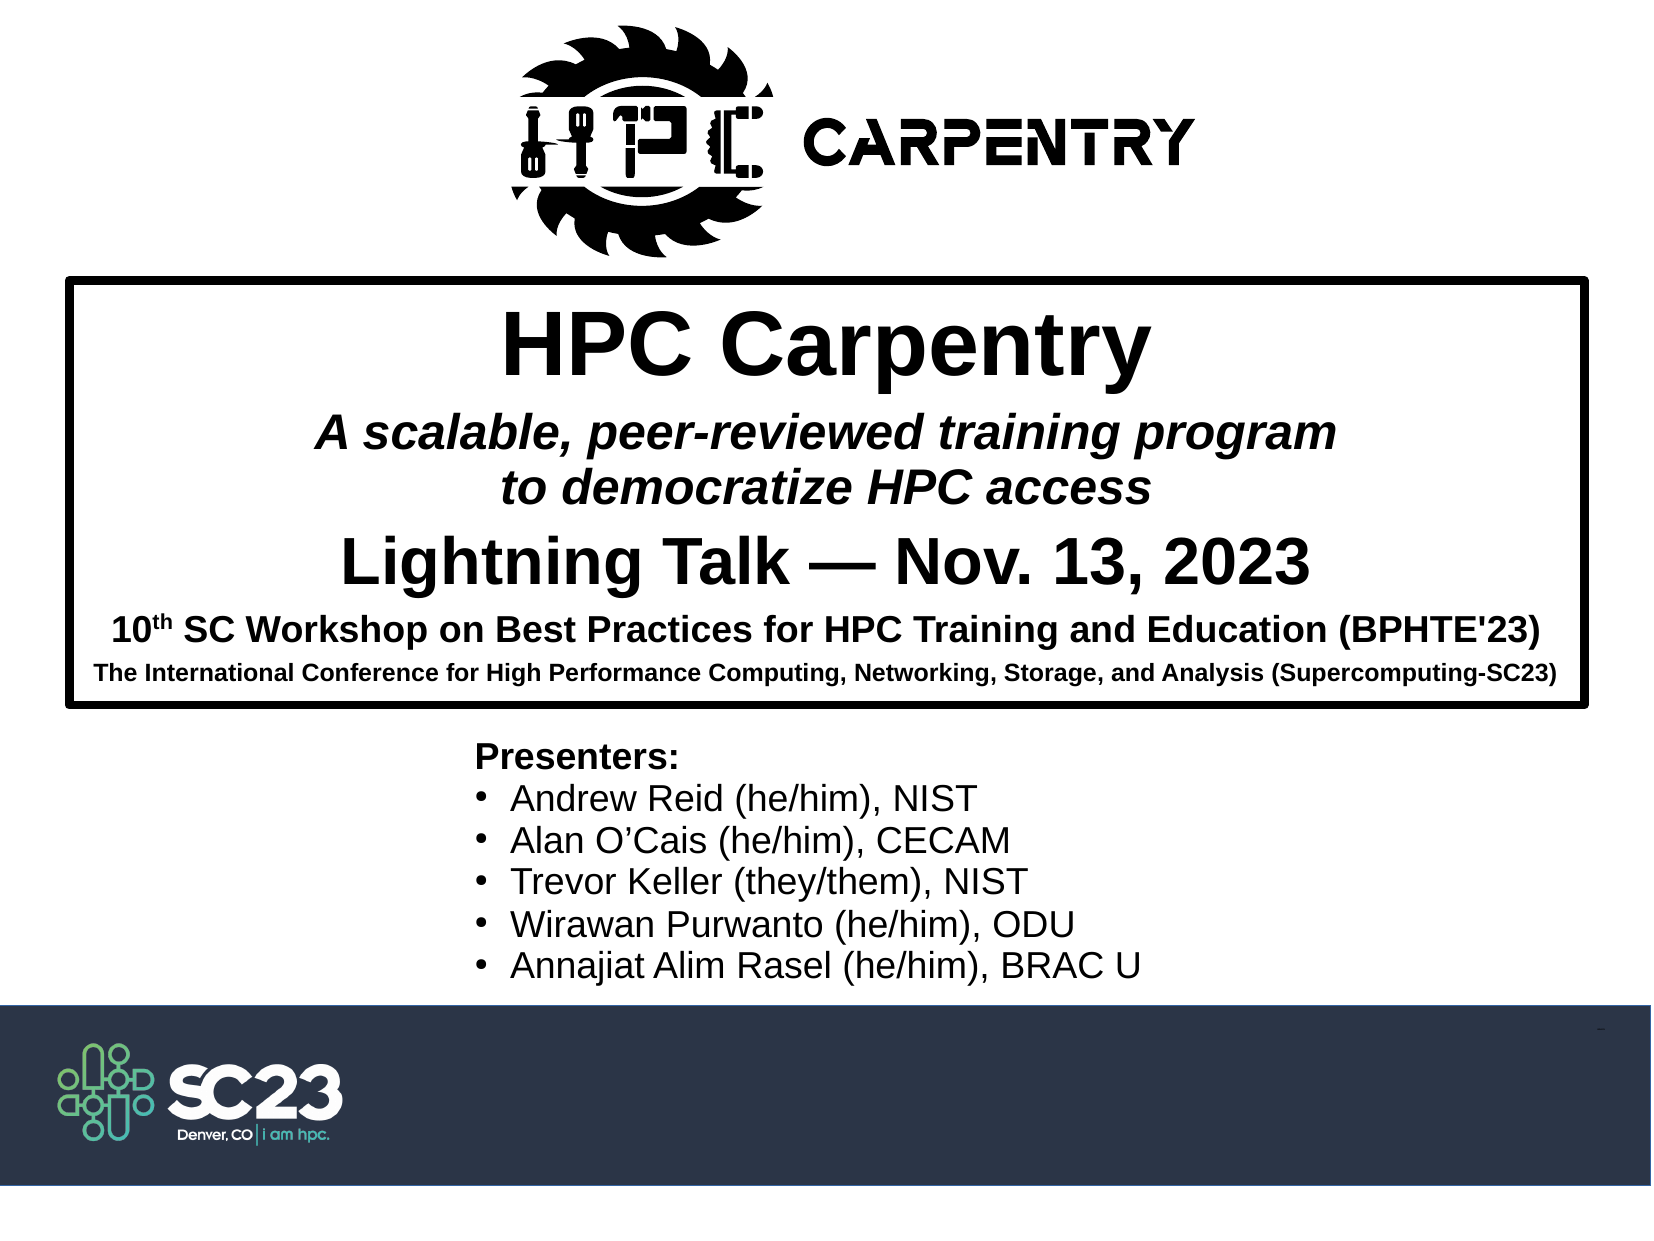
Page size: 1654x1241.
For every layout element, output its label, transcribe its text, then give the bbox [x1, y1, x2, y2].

picture [395, 0, 1311, 276]
text_box [0, 1005, 1651, 1186]
text_box Presenters: Andrew Reid (he/him), NIST Alan O’Cais (he/him), CECAM Trevor Keller (they/them), NIST Wirawan Purwanto (he/him), ODU Annajiat Alim Rasel (he/him), BRAC U BRACU [459, 727, 1621, 1039]
text_box HPC Carpentry A scalable, peer-reviewed training program to democratize HPC access Lightning Talk — Nov. 13, 2023 10th SC Workshop on Best Practices for HPC Training and Education (BPHTE'23) The International Conference for High Performance Computing, Networking, Storage, and Analysis (Supercomputing-SC23) [69, 280, 1585, 706]
picture [45, 1034, 352, 1155]
